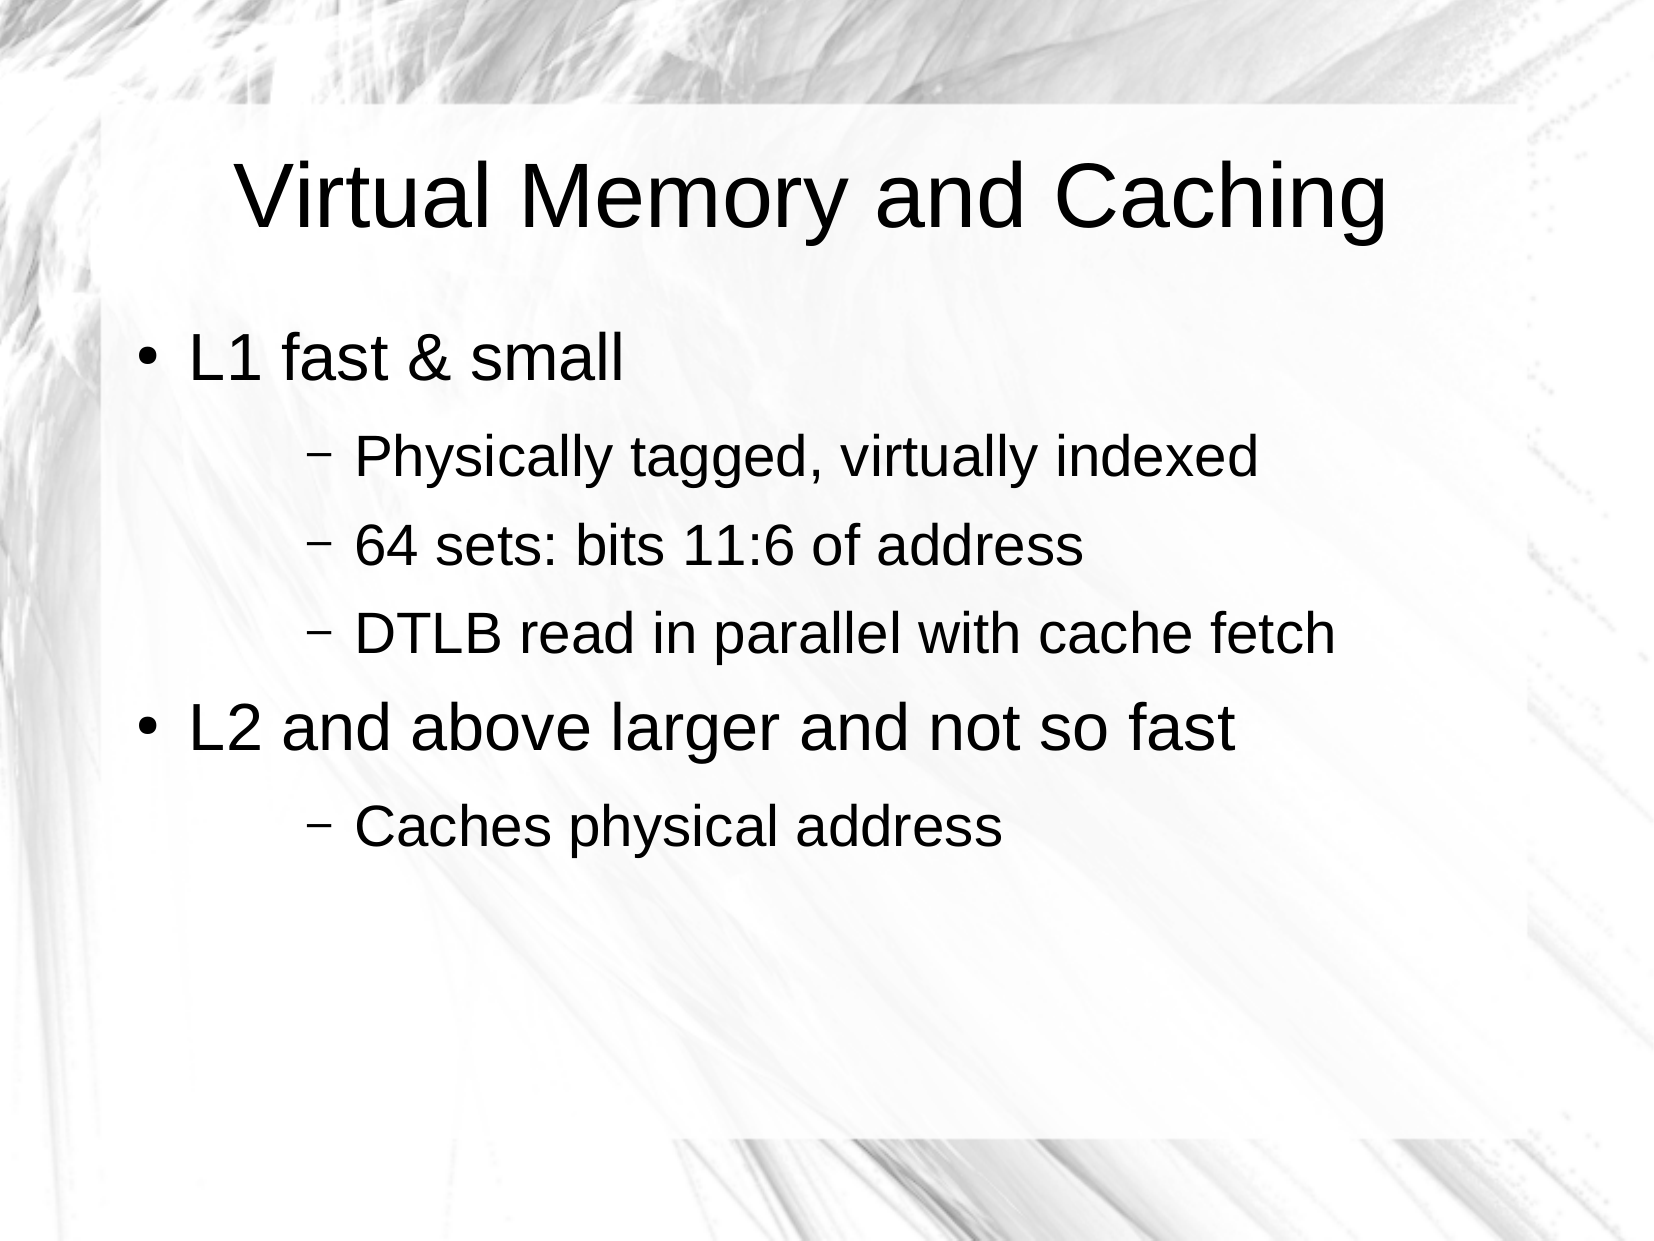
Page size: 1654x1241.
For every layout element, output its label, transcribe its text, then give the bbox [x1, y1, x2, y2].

picture [0, 0, 1654, 1241]
list L1 fast & small Physically tagged, virtually indexed 64 sets: bits 11:6 of address DTLB read in parallel with cache fetch L2 and above larger and not so fast Caches physical address [118, 319, 1571, 1040]
title Virtual Memory and Caching [118, 112, 1506, 281]
